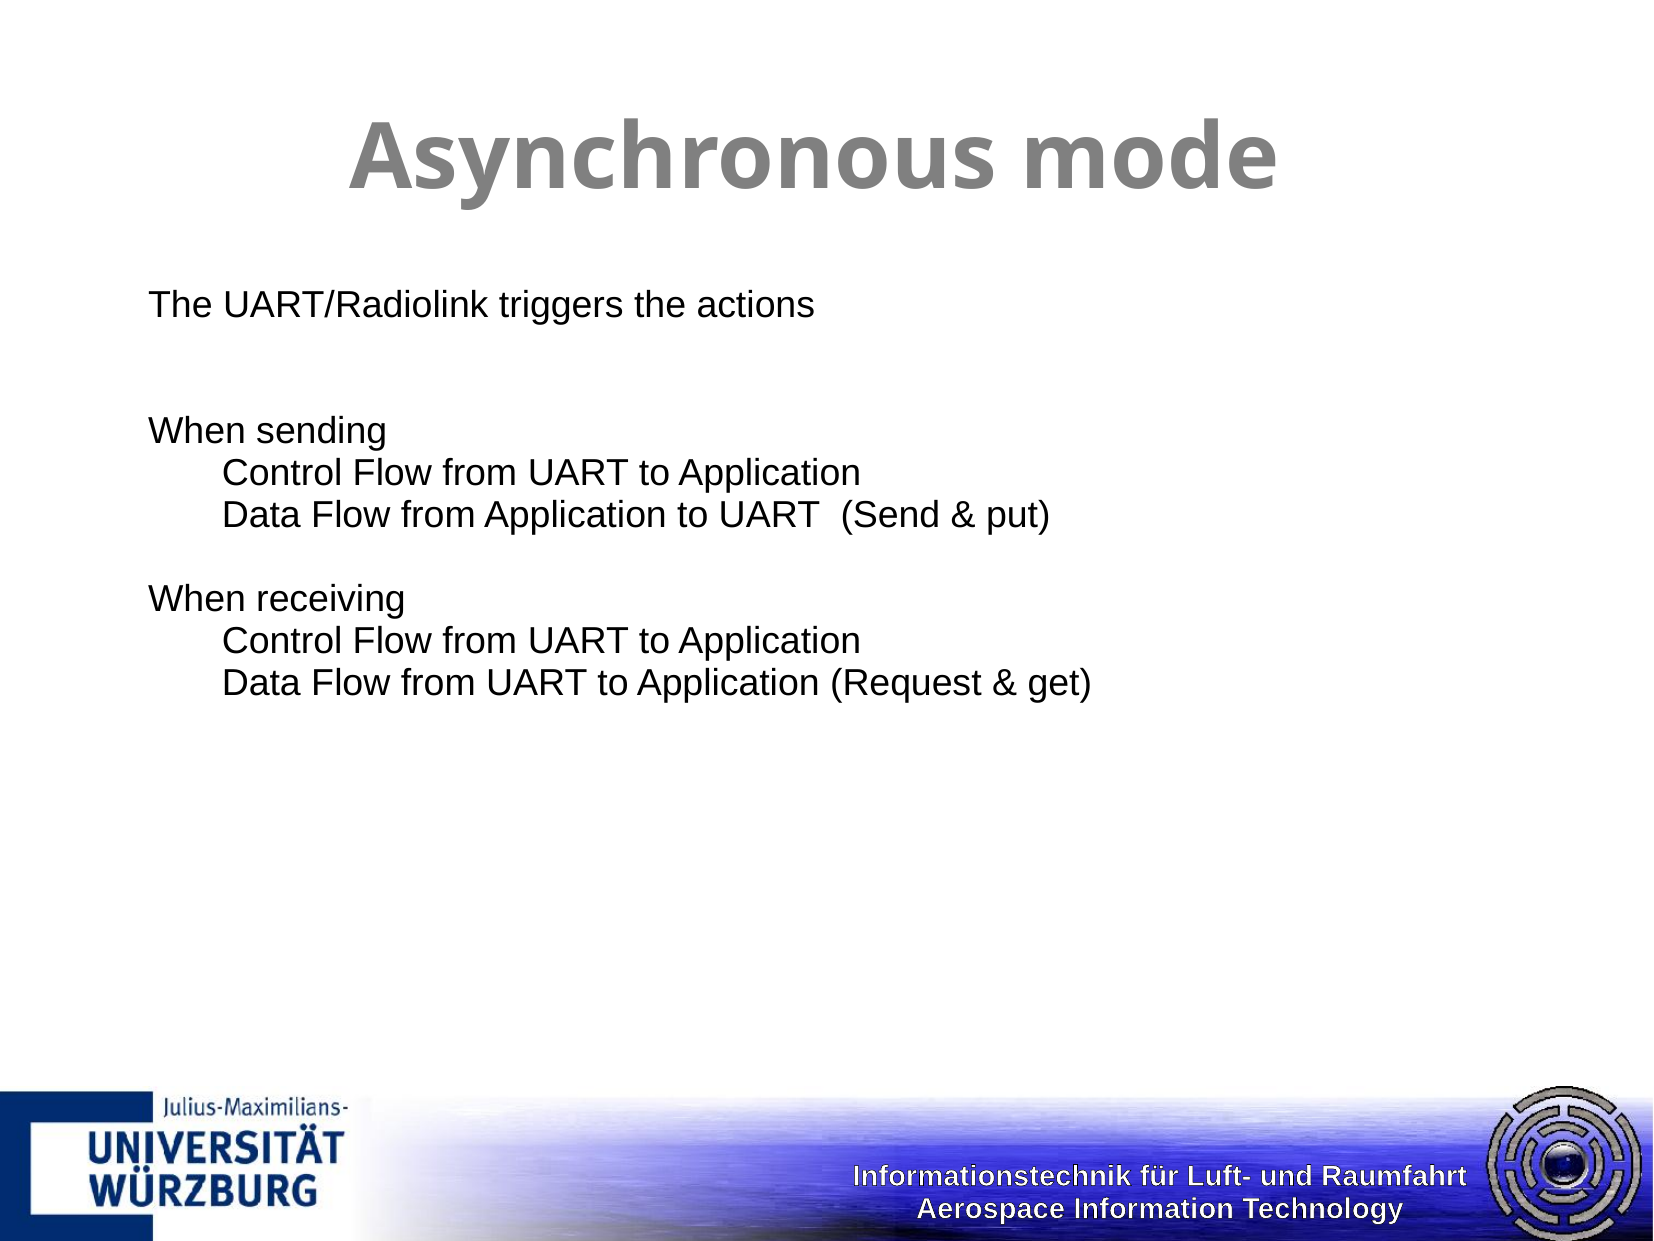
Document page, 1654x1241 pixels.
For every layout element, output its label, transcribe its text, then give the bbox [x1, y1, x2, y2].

title Asynchronous mode [82, 49, 1571, 257]
text_box The UART/Radiolink triggers the actions When sending Control Flow from UART to Application Data Flow from Application to UART (Send & put) When receiving Control Flow from UART to Application Data Flow from UART to Application (Request & get) [133, 275, 1289, 837]
picture [0, 1086, 1654, 1241]
